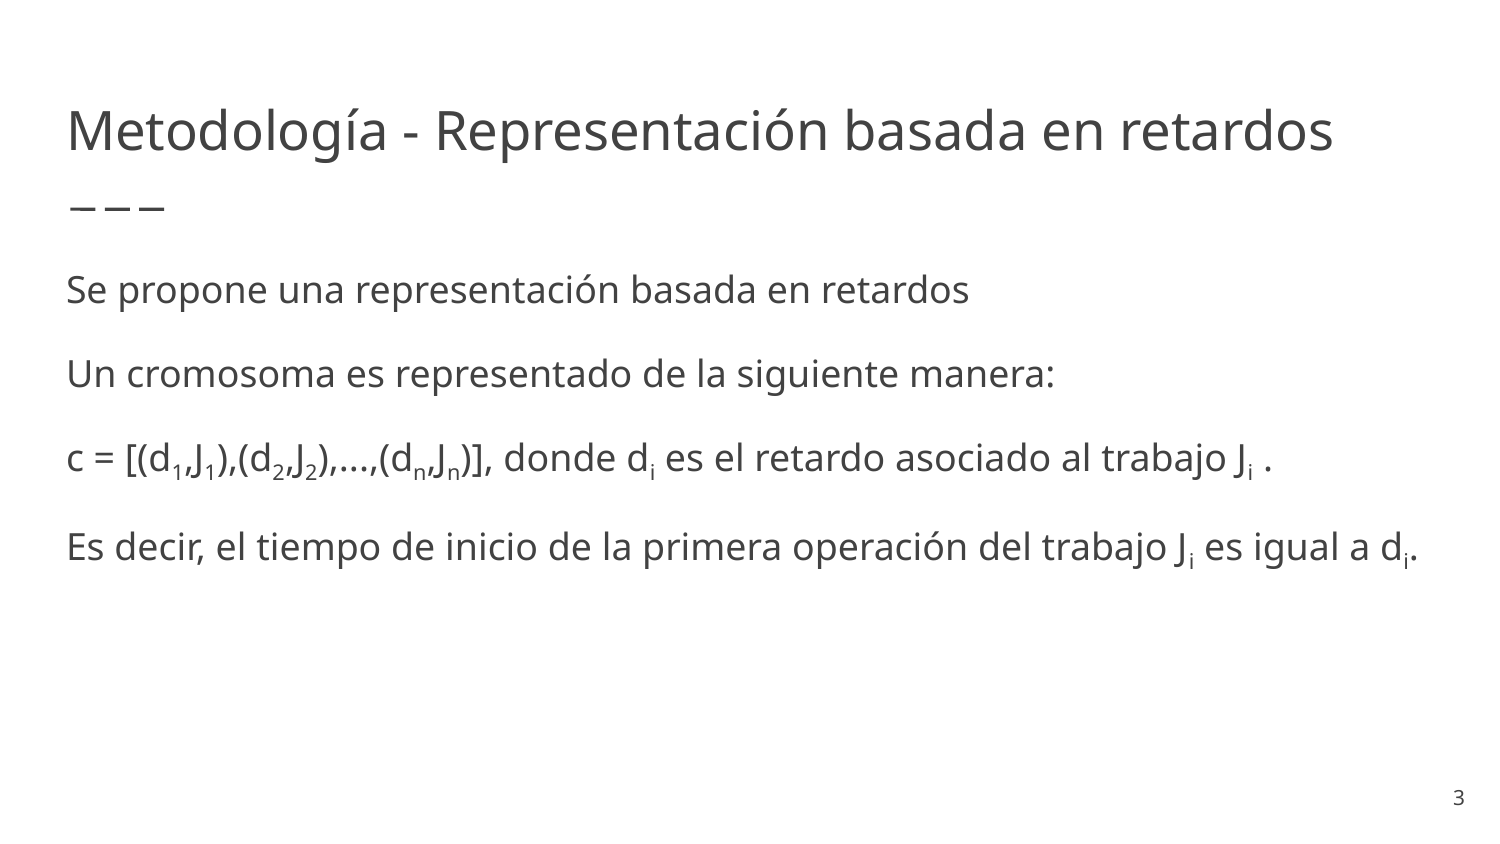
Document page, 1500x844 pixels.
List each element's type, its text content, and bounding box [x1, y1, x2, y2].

slide_number <number> [1389, 764, 1480, 830]
list Se propone una representación basada en retardos Un cromosoma es representado de la siguiente manera: c = [(d1,J1),(d2,J2),...,(dn,Jn)], donde di es el retardo asociado al trabajo Ji . Es decir, el tiempo de inicio de la primera operación del trabajo Ji es igual a di. [51, 240, 1449, 750]
title Metodología - Representación basada en retardos [51, 61, 1449, 182]
